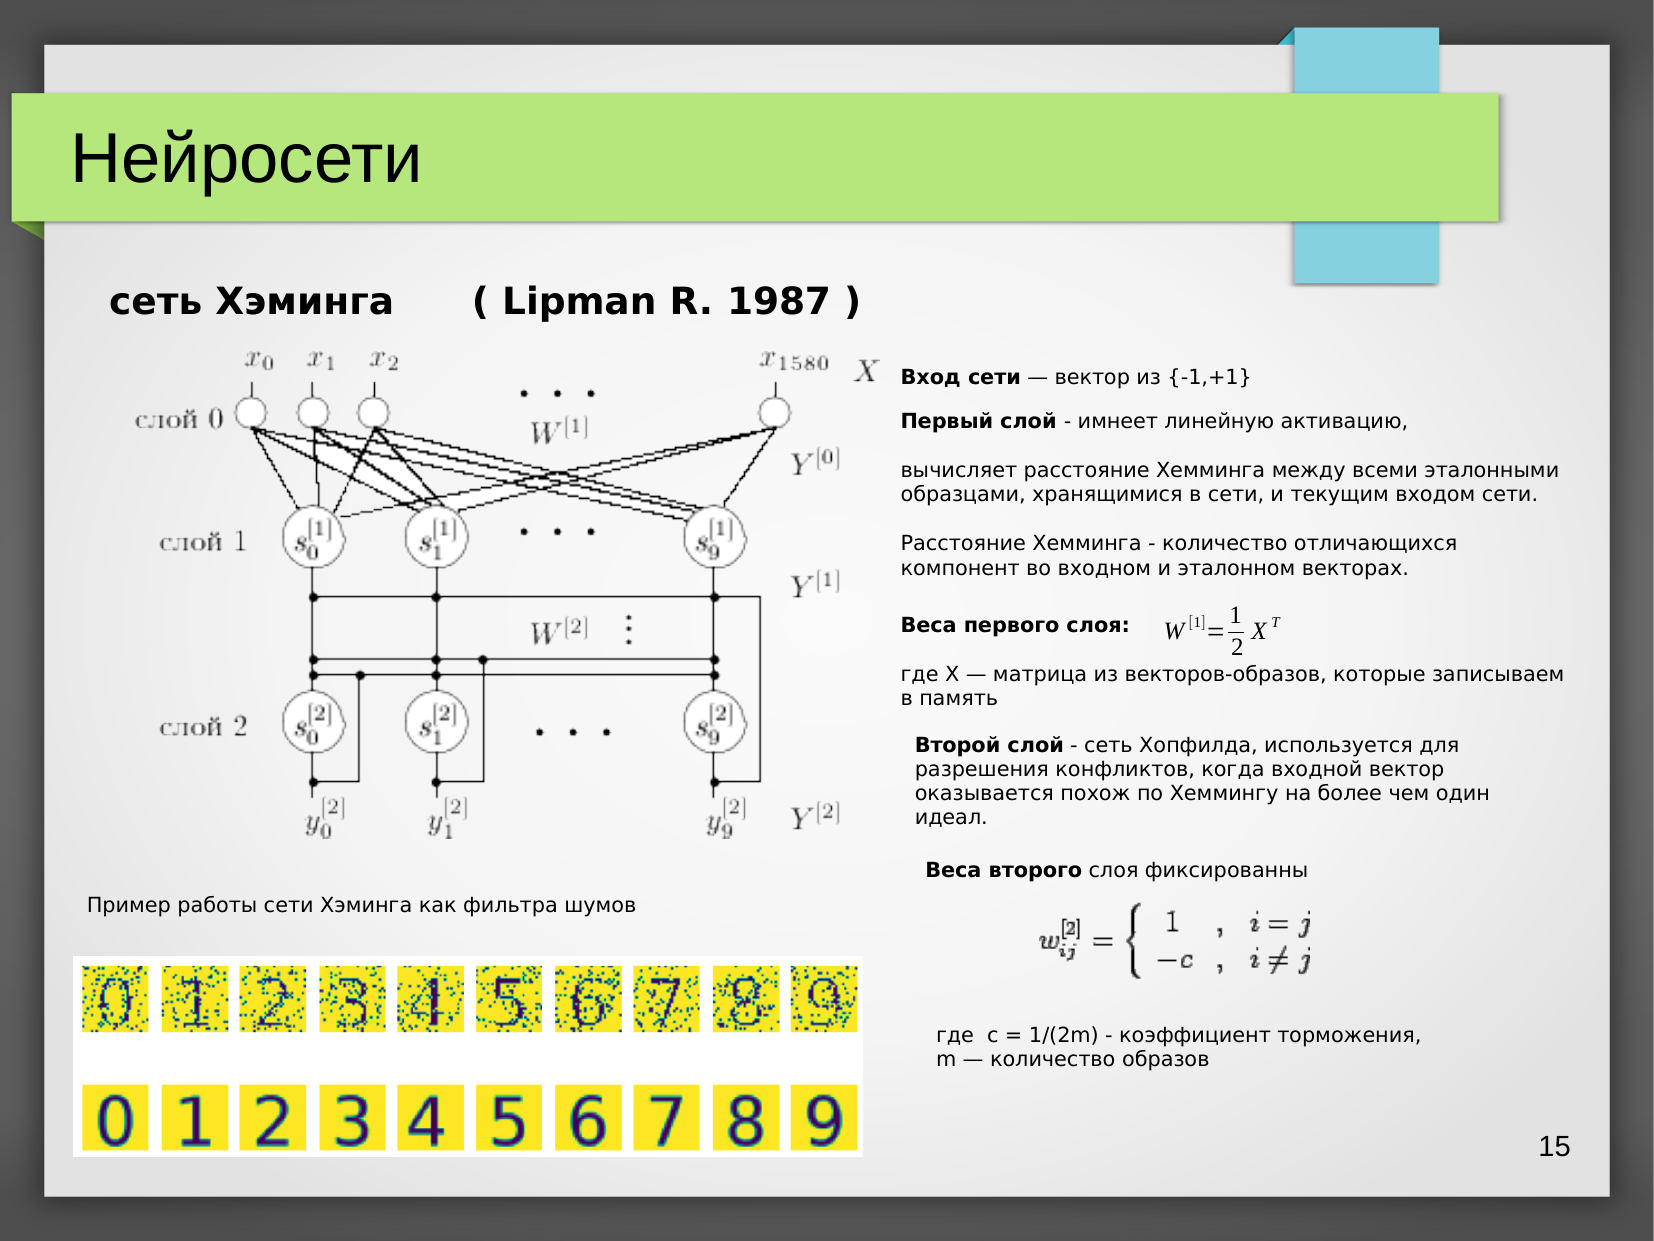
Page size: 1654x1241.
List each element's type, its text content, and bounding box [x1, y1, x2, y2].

text_box Веса первого слоя: где X — матрица из векторов-образов, которые записываем в память [885, 605, 1583, 756]
text_box Первый слой - имнеет линейную активацию, вычисляет расстояние Хемминга между всеми эталонными образцами, хранящимися в сети, и текущим входом сети. Расстояние Хемминга - количество отличающихся компонент во входном и эталонном векторах. [885, 401, 1583, 588]
text_box Вход сети — вектор из {-1,+1} [885, 357, 1571, 402]
title Нейросети [70, 118, 1205, 199]
text_box Второй слой - сеть Хопфилда, используется для разрешения конфликтов, когда входной вектор оказывается похож по Хеммингу на более чем один идеал. [899, 756, 1536, 844]
text_box где с = 1/(2m) - коэффициент торможения, m — количество образов [921, 1015, 1571, 1170]
chart [1157, 602, 1288, 662]
text_box Веса второго слоя фиксированны [910, 850, 1595, 890]
picture [0, 0, 1654, 1241]
text_box Пример работы сети Хэминга как фильтра шумов [72, 885, 756, 925]
text_box сеть Хэминга ( Lipman R. 1987 ) [94, 272, 957, 375]
